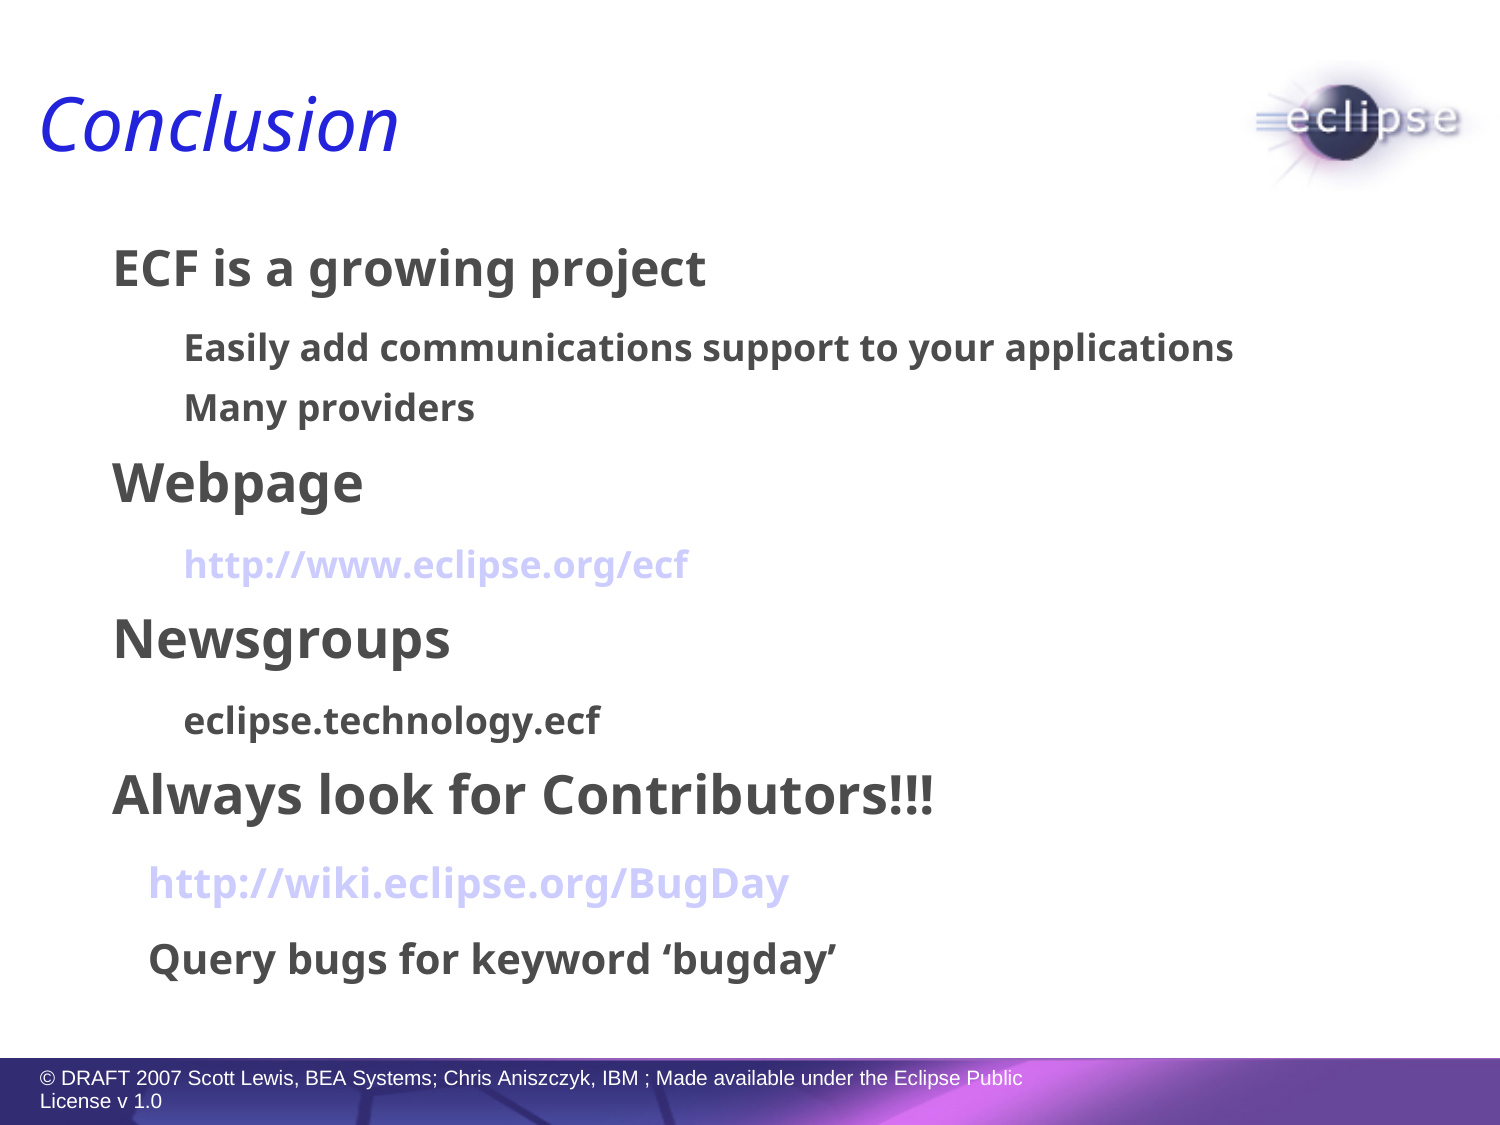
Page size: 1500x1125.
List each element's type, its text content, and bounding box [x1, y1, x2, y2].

list ECF is a growing project Easily add communications support to your applications Many providers Webpage http://www.eclipse.org/ecf Newsgroups eclipse.technology.ecf Always look for Contributors!!! http://wiki.eclipse.org/BugDay Query bugs for keyword ‘bugday’ [112, 231, 1389, 976]
title Conclusion [37, 78, 1234, 170]
picture [0, 1058, 1500, 1125]
picture [1222, 60, 1500, 191]
